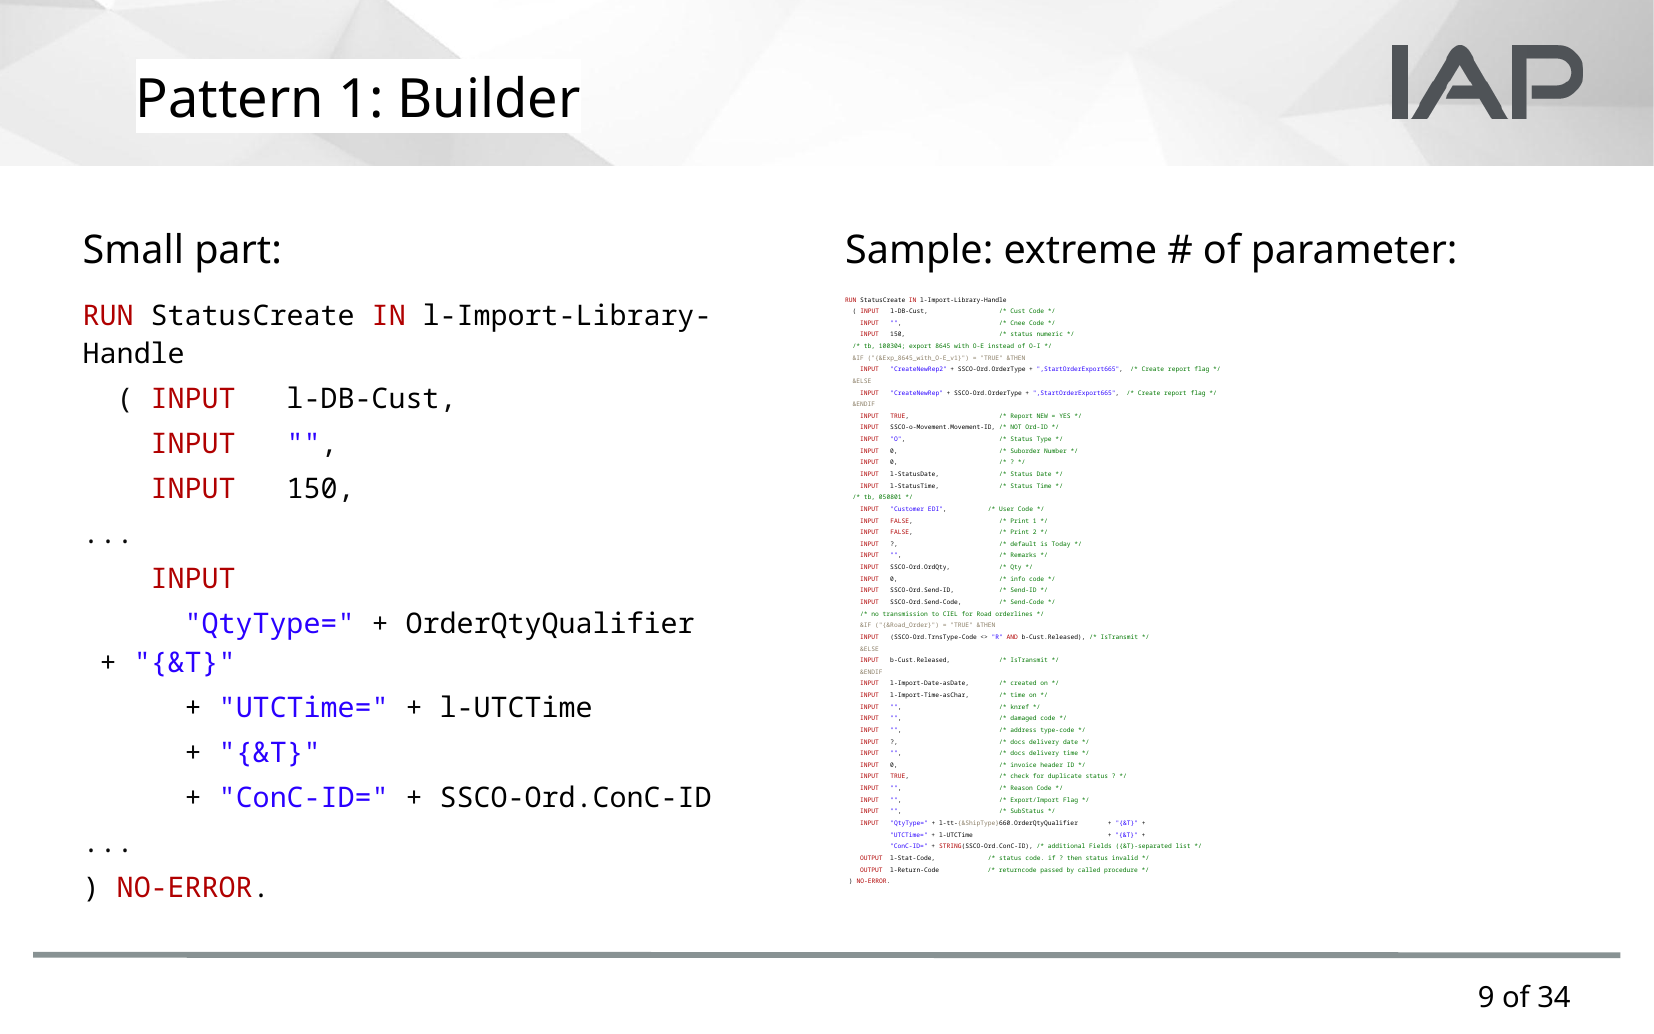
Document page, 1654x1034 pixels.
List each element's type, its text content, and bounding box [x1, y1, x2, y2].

picture [0, 0, 1654, 166]
list Small part: [82, 221, 809, 295]
list RUN StatusCreate IN l-Import-Library-Handle ( INPUT l-DB-Cust, /* Cust Code */ INPUT "", /* Cnee Code */ INPUT 150, /* status numeric */ /* tb, 100304; export 8645 with O-E instead of O-I */ &IF ("{&Exp_8645_with_O-E_v1}") = "TRUE" &THEN INPUT "CreateNewRep2" + SSCO-Ord.OrderType + ",StartOrderExport665", /* Create report flag */ &ELSE INPUT "CreateNewRep" + SSCO-Ord.OrderType + ",StartOrderExport665", /* Create report flag */ &ENDIF INPUT TRUE, /* Report NEW = YES */ INPUT SSCO-o-Movement.Movement-ID, /* NOT Ord-ID */ INPUT "O", /* Status Type */ INPUT 0, /* Suborder Number */ INPUT 0, /* ? */ INPUT l-StatusDate, /* Status Date */ INPUT l-StatusTime, /* Status Time */ /* tb, 050801 */ INPUT "Customer EDI", /* User Code */ INPUT FALSE, /* Print 1 */ INPUT FALSE, /* Print 2 */ INPUT ?, /* default is Today */ INPUT "", /* Remarks */ INPUT SSCO-Ord.OrdQty, /* Qty */ INPUT 0, /* info code */ INPUT SSCO-Ord.Send-ID, /* Send-ID */ INPUT SSCO-Ord.Send-Code, /* Send-Code */ /* no transmission to CIEL for Road orderlines */ &IF ("{&Road_Order}") = "TRUE" &THEN INPUT (SSCO-Ord.TrnsType-Code <> "R" AND b-Cust.Released), /* IsTransmit */ &ELSE INPUT b-Cust.Released, /* IsTransmit */ &ENDIF INPUT l-Import-Date-asDate, /* created on */ INPUT l-Import-Time-asChar, /* time on */ INPUT "", /* knref */ INPUT "", /* damaged code */ INPUT "", /* address type-code */ INPUT ?, /* docs delivery date */ INPUT "", /* docs delivery time */ INPUT 0, /* invoice header ID */ INPUT TRUE, /* check for duplicate status ? */ INPUT "", /* Reason Code */ INPUT "", /* Export/Import Flag */ INPUT "", /* SubStatus */ INPUT "QtyType=" + l-tt-{&ShipType}660.OrderQtyQualifier + "{&T}" + "UTCTime=" + l-UTCTime + "{&T}" + "ConC-ID=" + STRING(SSCO-Ord.ConC-ID), /* additional Fields ({&T}-separated list */ OUTPUT l-Stat-Code, /* status code. if ? then status invalid */ OUTPUT l-Return-Code /* returncode passed by called procedure */ ) NO-ERROR. [845, 295, 1572, 915]
title Pattern 1: Builder [135, 41, 1264, 152]
list RUN StatusCreate IN l-Import-Library-Handle ( INPUT l-DB-Cust, INPUT "", INPUT 150, ... INPUT "QtyType=" + OrderQtyQualifier + "{&T}" + "UTCTime=" + l-UTCTime + "{&T}" + "ConC-ID=" + SSCO-Ord.ConC-ID ... ) NO-ERROR. [82, 295, 809, 915]
list Sample: extreme # of parameter: [845, 221, 1572, 295]
